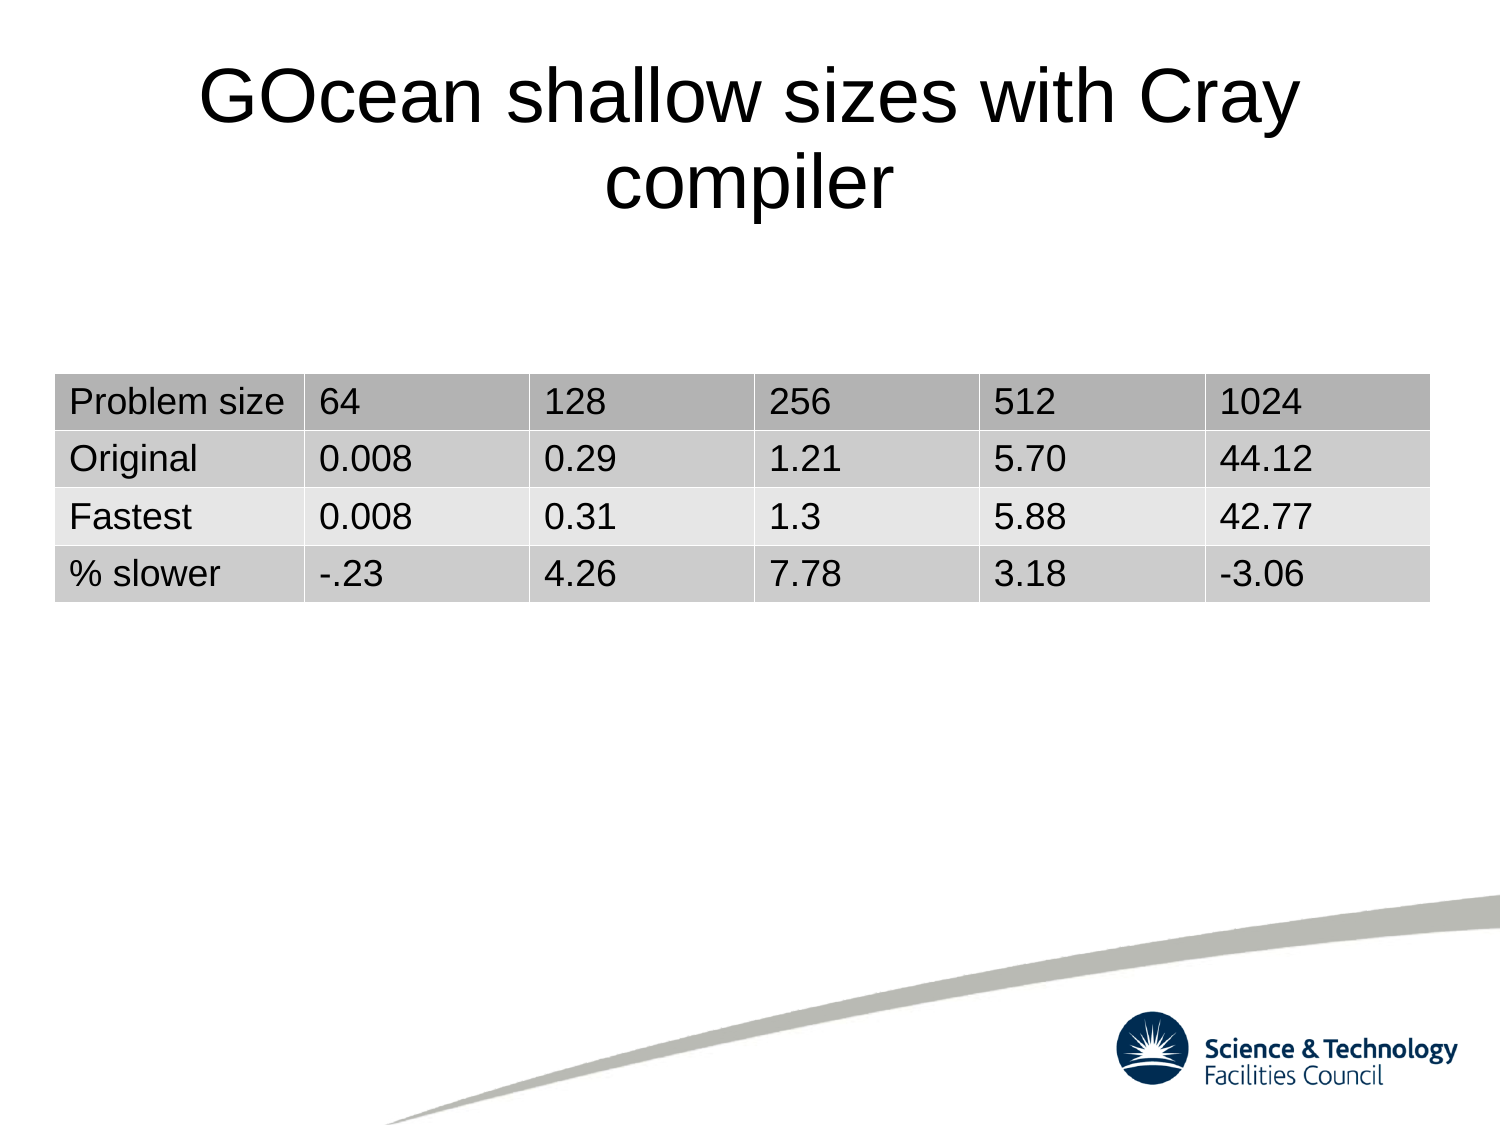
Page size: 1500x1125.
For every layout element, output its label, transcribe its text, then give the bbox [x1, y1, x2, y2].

table_header 1024 [1206, 374, 1430, 430]
table_cell 0.008 [305, 488, 529, 545]
table_header 64 [305, 374, 529, 430]
table_cell 1.3 [755, 488, 979, 545]
table_cell 0.29 [530, 431, 754, 487]
table_cell 3.18 [980, 546, 1205, 602]
table_cell Original [55, 431, 304, 487]
table_header Problem size [55, 374, 304, 430]
table_header 512 [980, 374, 1205, 430]
table_header 256 [755, 374, 979, 430]
table_cell Fastest [55, 488, 304, 545]
title GOcean shallow sizes with Cray compiler [75, 44, 1425, 233]
table_cell -.23 [305, 546, 529, 602]
table_cell 0.008 [305, 431, 529, 487]
table_cell 7.78 [755, 546, 979, 602]
table_header 128 [530, 374, 754, 430]
table_cell 5.88 [980, 488, 1205, 545]
table_cell 42.77 [1206, 488, 1430, 545]
picture [371, 894, 1500, 1125]
table_cell 44.12 [1206, 431, 1430, 487]
table_cell 5.70 [980, 431, 1205, 487]
table_cell -3.06 [1206, 546, 1430, 602]
table_cell 1.21 [755, 431, 979, 487]
table_cell 0.31 [530, 488, 754, 545]
table_cell 4.26 [530, 546, 754, 602]
table_cell % slower [55, 546, 304, 602]
